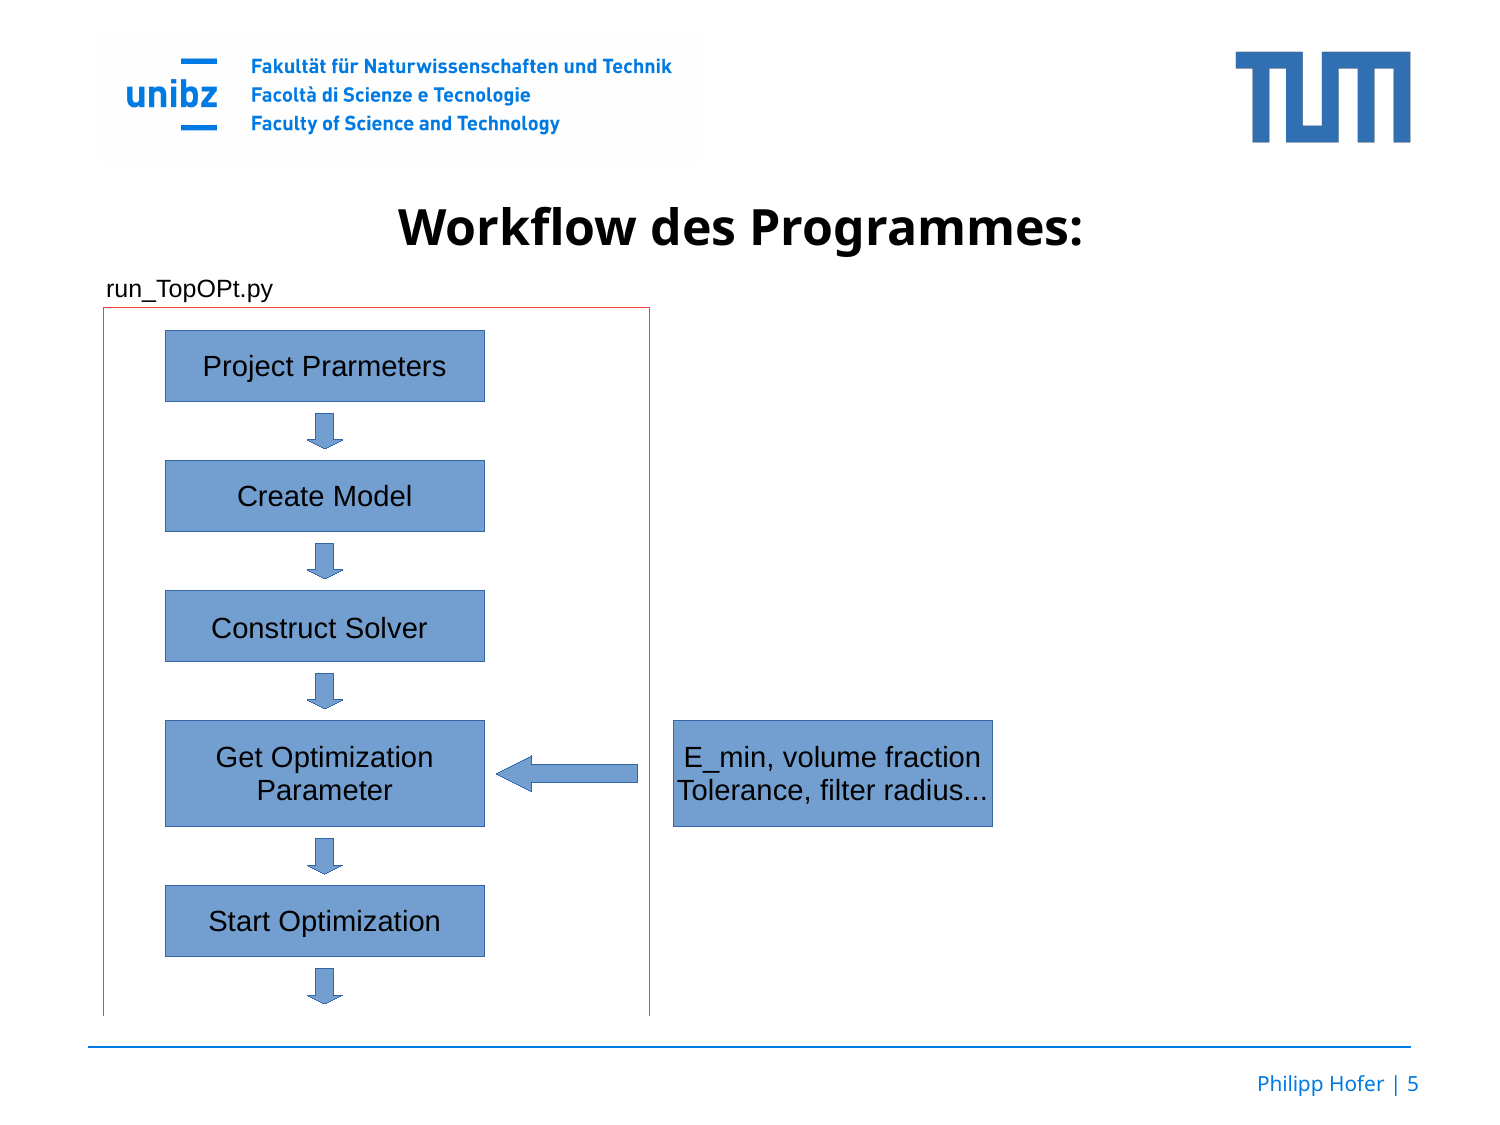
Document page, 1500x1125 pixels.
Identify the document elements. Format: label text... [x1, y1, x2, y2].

text_box [307, 968, 343, 1004]
text_box E_min, volume fraction Tolerance, filter radius... [673, 720, 993, 827]
text_box [307, 673, 343, 709]
text_box [307, 543, 343, 579]
text_box [307, 838, 343, 875]
text_box Create Model [165, 460, 485, 532]
text_box Start Optimization [165, 885, 485, 957]
picture [1145, 0, 1500, 233]
picture [97, 28, 703, 164]
text_box Project Prarmeters [165, 330, 485, 402]
text_box [496, 755, 638, 792]
text_box Workflow des Programmes: [103, 137, 1397, 300]
text_box [307, 413, 343, 449]
text_box run_TopOPt.py [91, 267, 390, 367]
text_box Construct Solver [165, 590, 485, 662]
text_box Get Optimization Parameter [165, 720, 485, 827]
